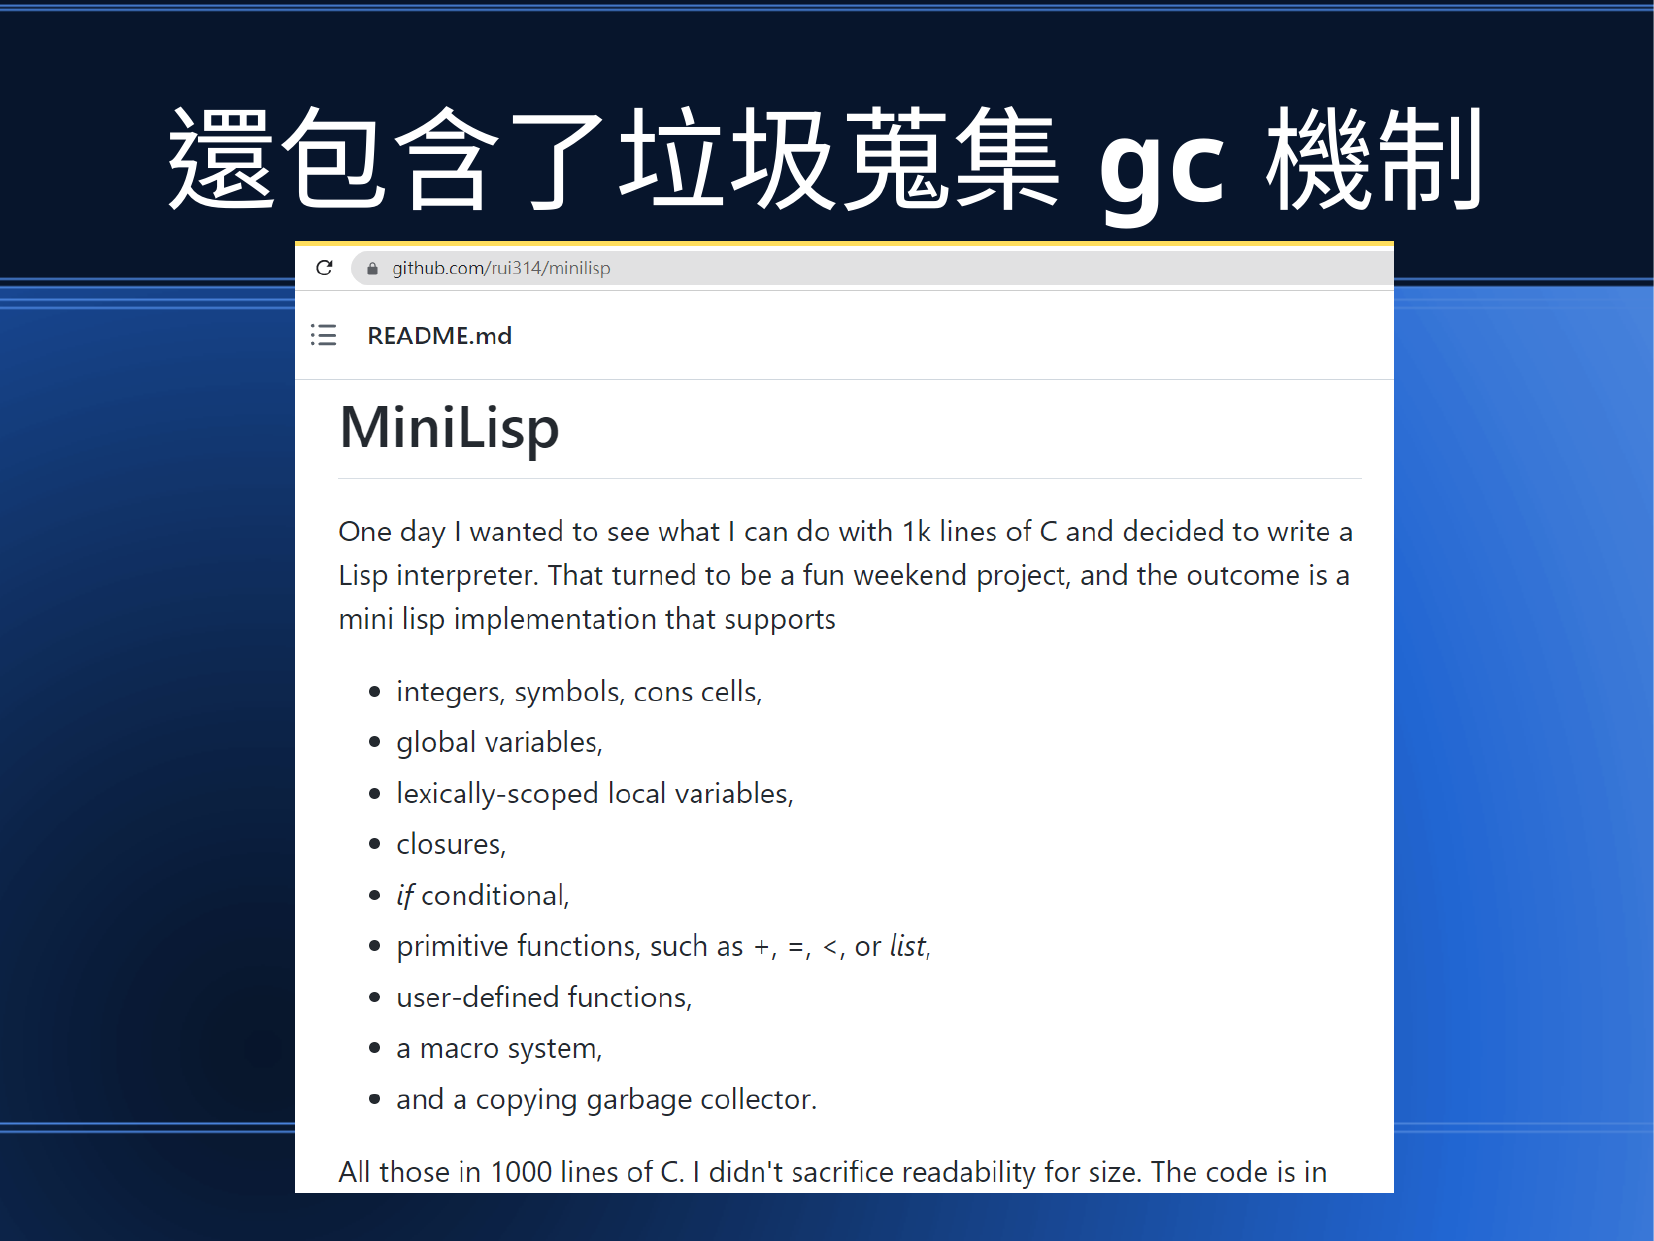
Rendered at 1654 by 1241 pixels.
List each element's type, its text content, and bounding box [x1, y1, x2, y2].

picture [0, 0, 1654, 1241]
title 還包含了垃圾蒐集gc機制 [82, 49, 1571, 257]
